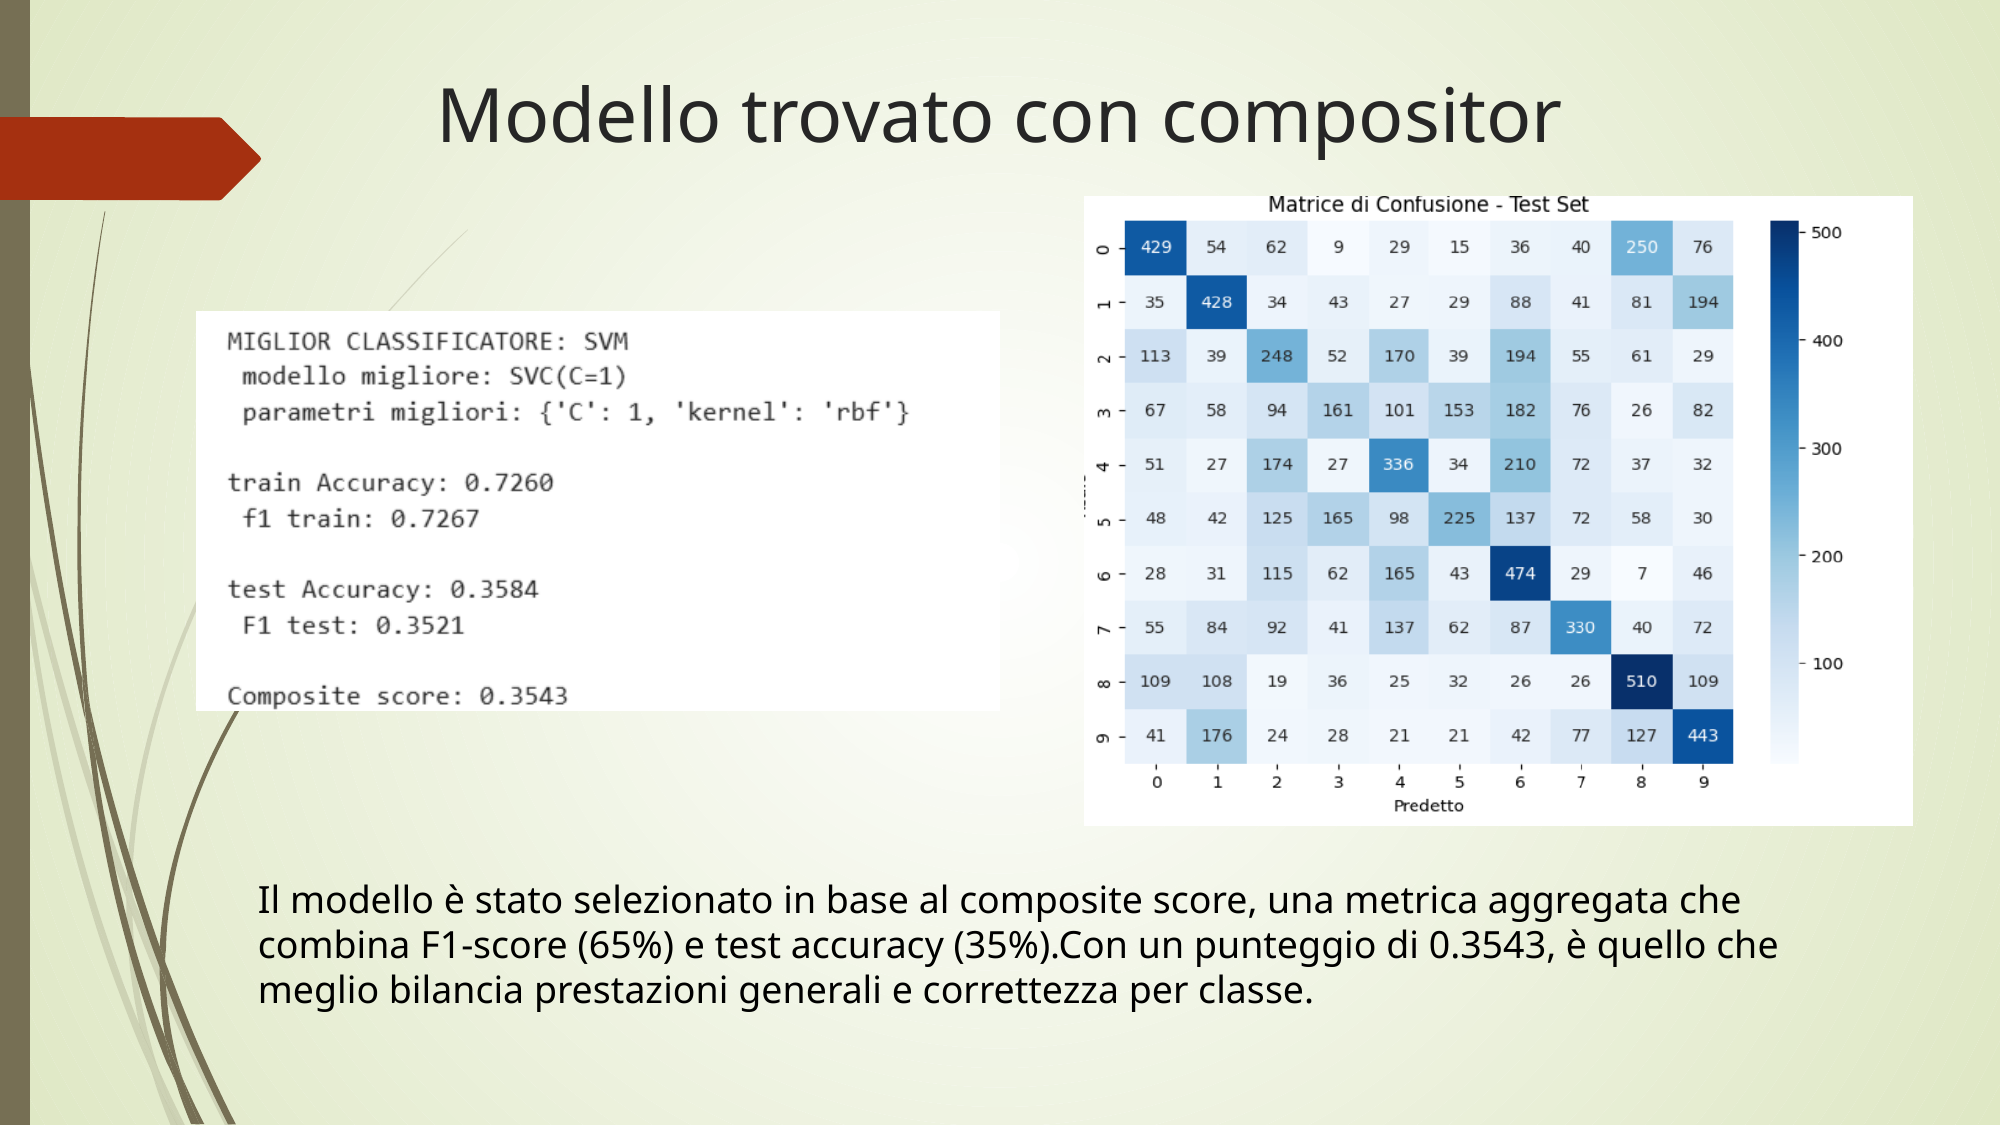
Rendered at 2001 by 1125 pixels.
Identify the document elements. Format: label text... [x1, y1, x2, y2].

text_box Il modello è stato selezionato in base al composite score, una metrica aggregata che combina F1-score (65%) e test accuracy (35%).Con un punteggio di 0.3543, è quello che meglio bilancia prestazioni generali e correttezza per classe. [242, 868, 1884, 1020]
title Modello trovato con compositor [0, 60, 2000, 271]
picture [1084, 196, 1913, 826]
picture [196, 311, 1000, 711]
